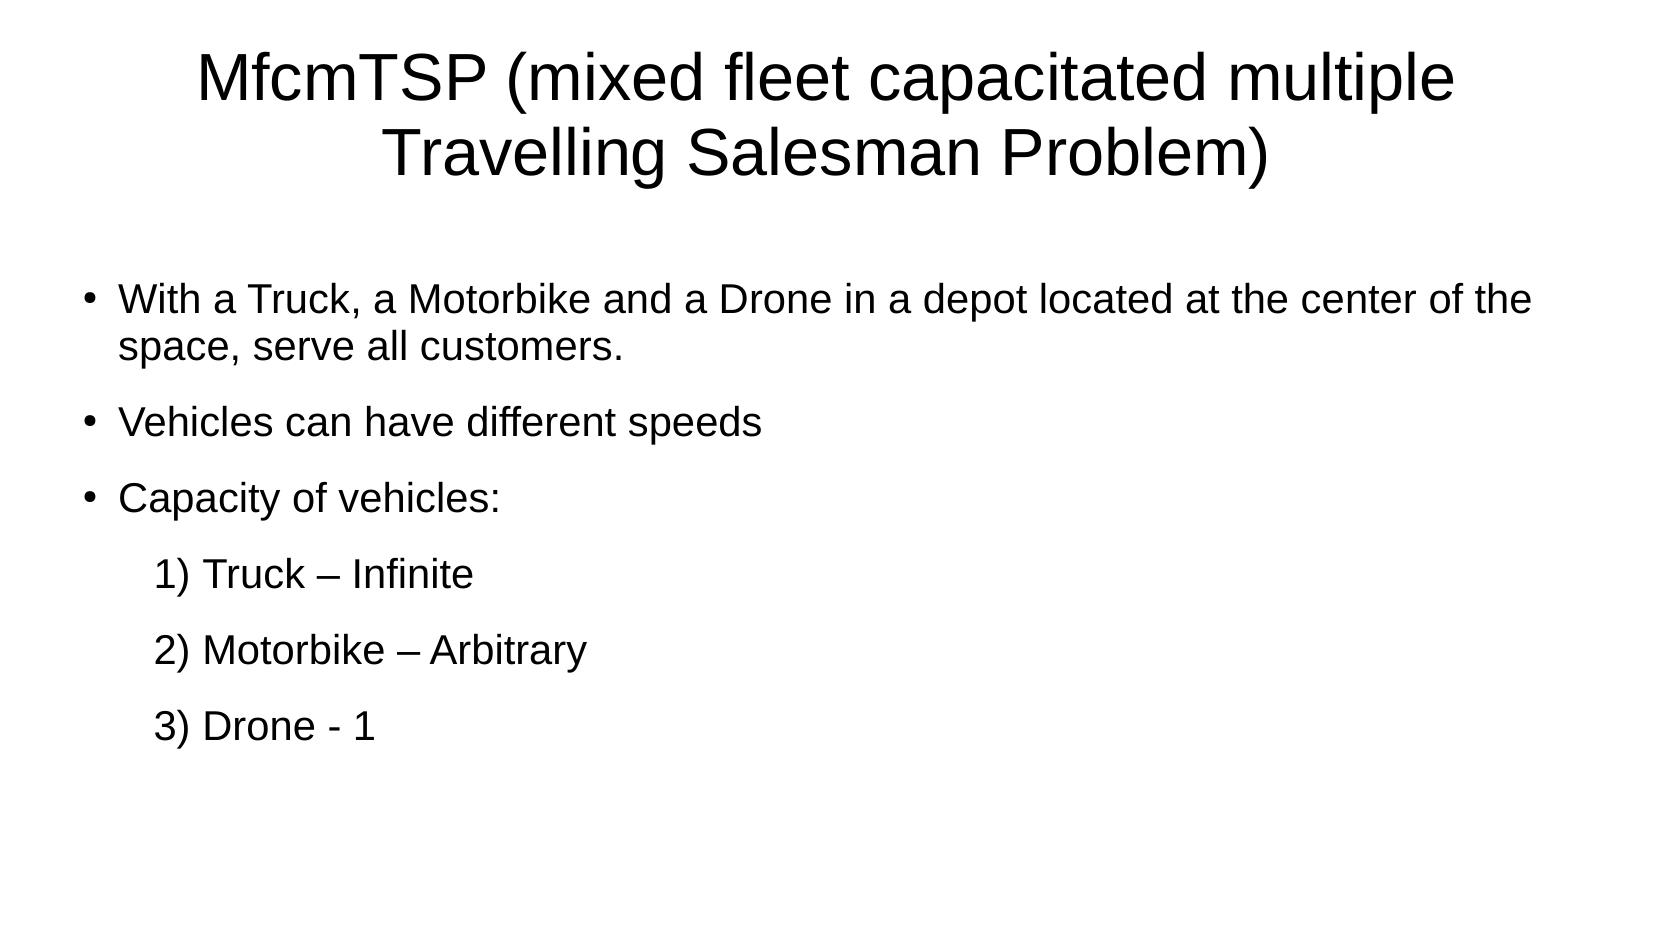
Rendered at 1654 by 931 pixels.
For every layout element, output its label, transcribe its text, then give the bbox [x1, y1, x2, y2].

title MfcmTSP (mixed fleet capacitated multiple Travelling Salesman Problem) [82, 37, 1571, 193]
subtitle With a Truck, a Motorbike and a Drone in a depot located at the center of the space, serve all customers. Vehicles can have different speeds Capacity of vehicles: Truck – Infinite Motorbike – Arbitrary Drone - 1 [82, 199, 1571, 826]
